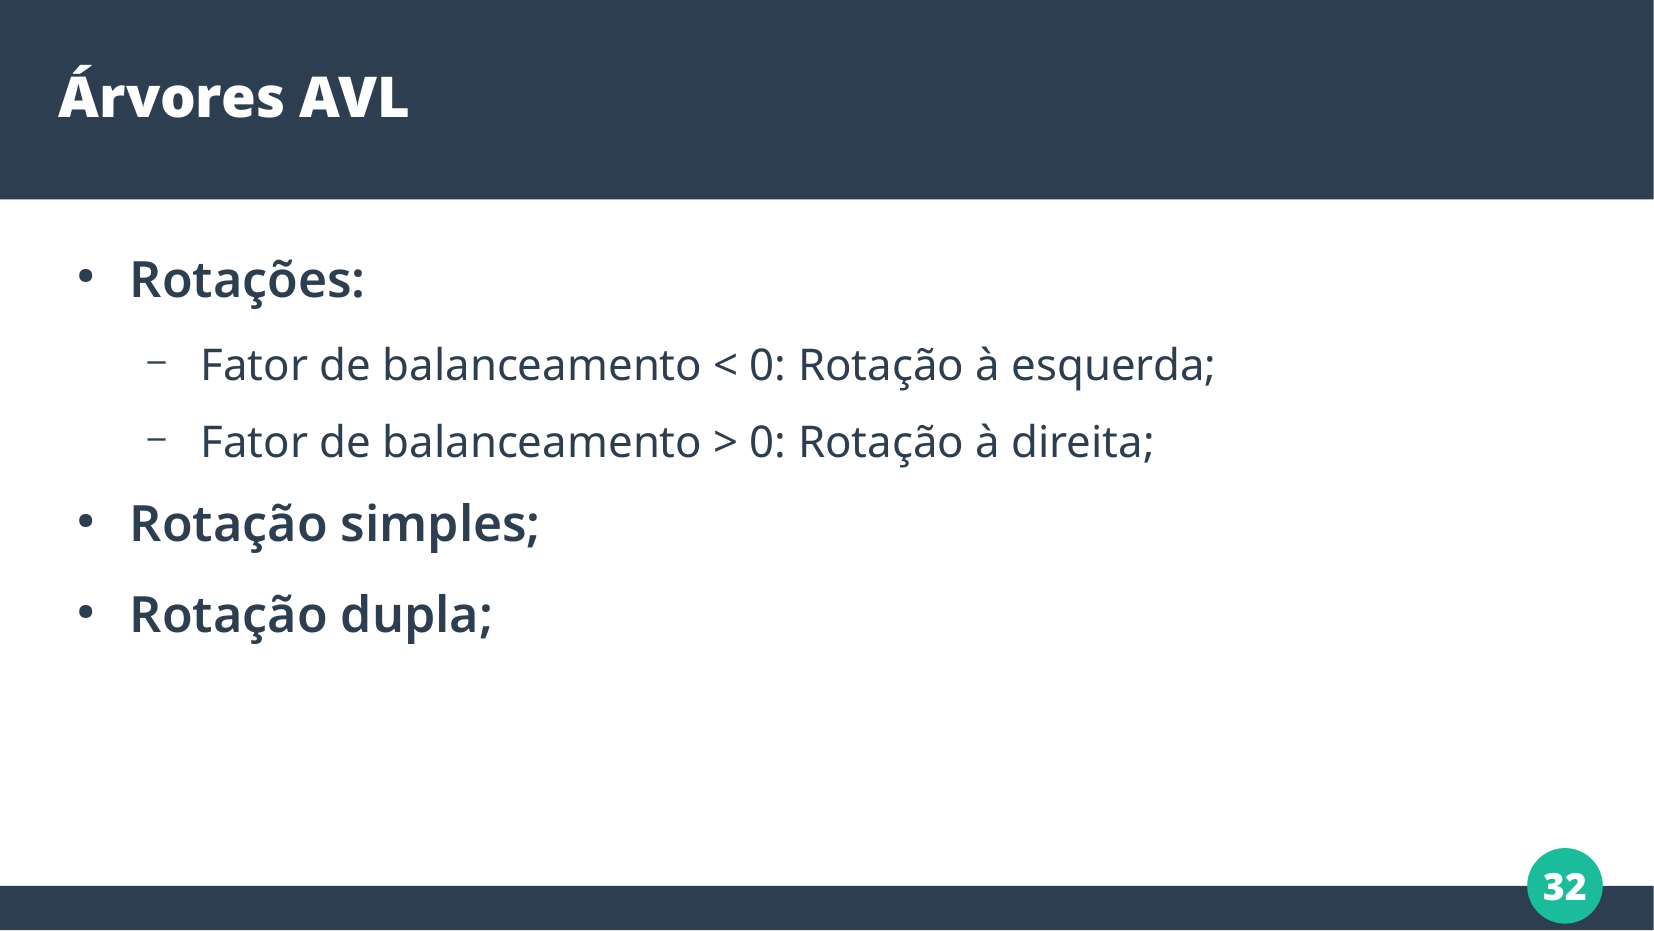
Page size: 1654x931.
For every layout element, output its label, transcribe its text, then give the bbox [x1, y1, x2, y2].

list Rotações: Fator de balanceamento < 0: Rotação à esquerda; Fator de balanceamento > 0: Rotação à direita; Rotação simples; Rotação dupla; [59, 243, 1595, 864]
title Árvores AVL [59, 37, 1595, 156]
